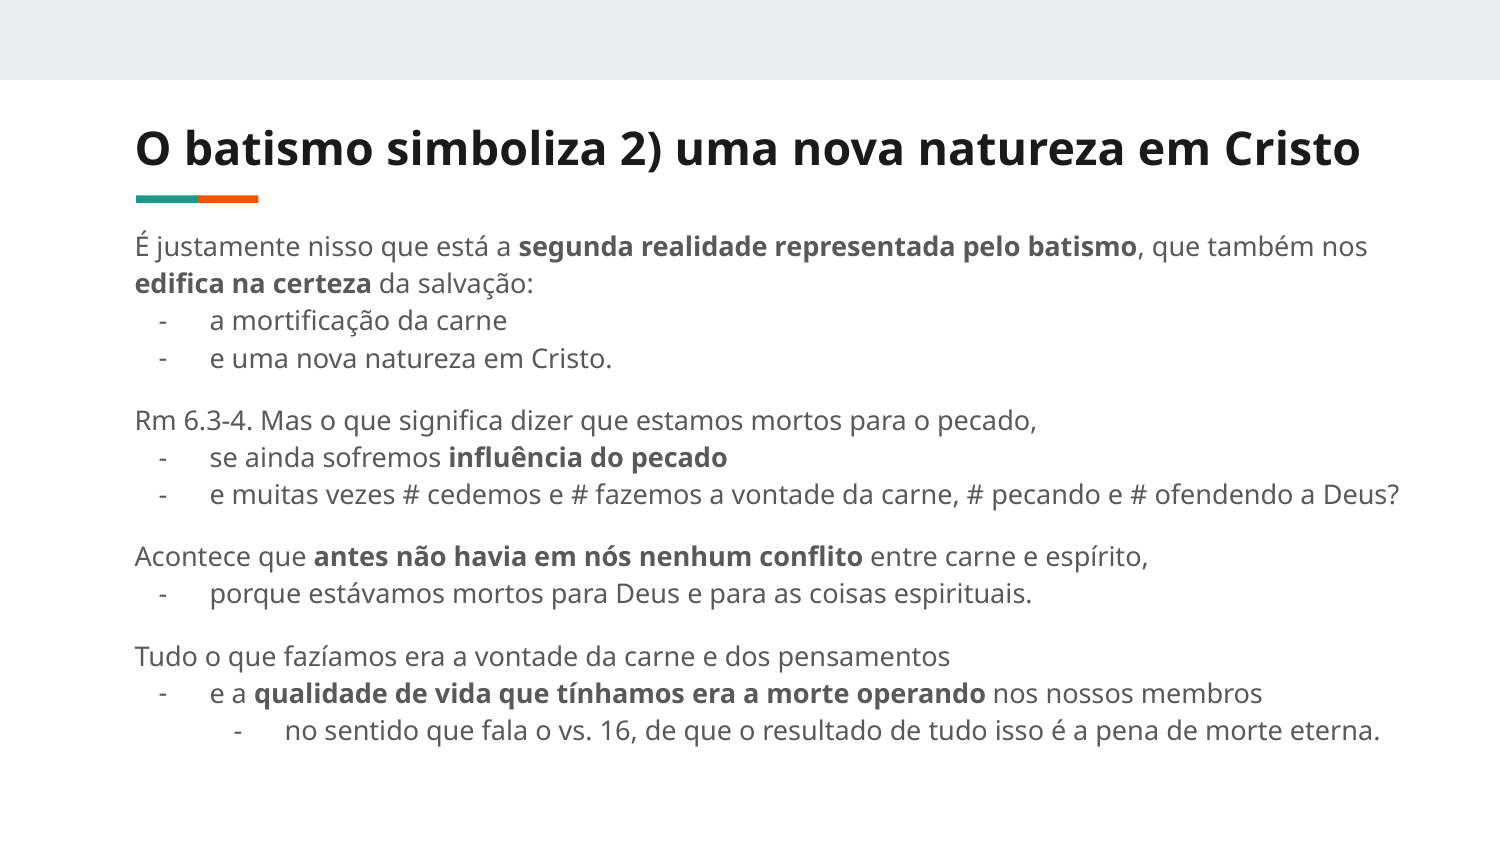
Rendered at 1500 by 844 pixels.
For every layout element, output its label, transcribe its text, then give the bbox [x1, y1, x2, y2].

title O batismo simboliza 2) uma nova natureza em Cristo [119, 103, 1381, 192]
list É justamente nisso que está a segunda realidade representada pelo batismo, que também nos edifica na certeza da salvação: a mortificação da carne e uma nova natureza em Cristo. Rm 6.3-4. Mas o que significa dizer que estamos mortos para o pecado, se ainda sofremos influência do pecado e muitas vezes # cedemos e # fazemos a vontade da carne, # pecando e # ofendendo a Deus? Acontece que antes não havia em nós nenhum conflito entre carne e espírito, porque estávamos mortos para Deus e para as coisas espirituais. Tudo o que fazíamos era a vontade da carne e dos pensamentos e a qualidade de vida que tínhamos era a morte operando nos nossos membros no sentido que fala o vs. 16, de que o resultado de tudo isso é a pena de morte eterna. [119, 209, 1446, 797]
